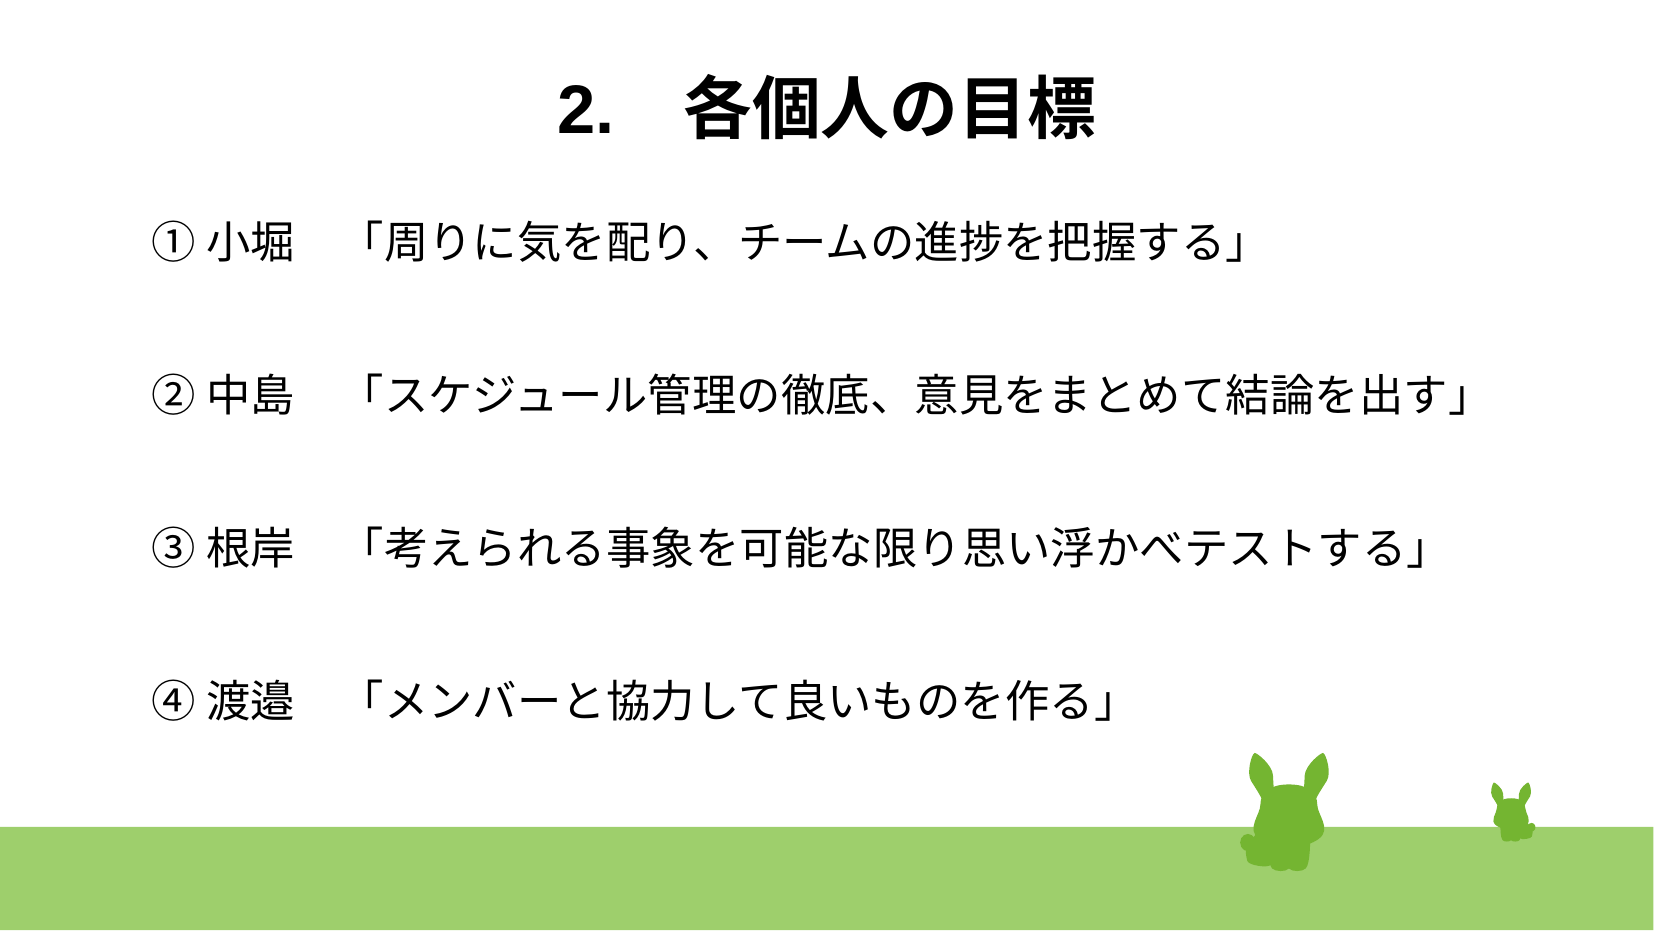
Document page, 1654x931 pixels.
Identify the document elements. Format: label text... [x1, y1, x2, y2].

title 2. 各個人の目標 [88, 29, 1565, 178]
list ① 小堀 「周りに気を配り、チームの進捗を把握する」 ② 中島 「スケジュール管理の徹底、意見をまとめて結論を出す」 ③ 根岸 「考えられる事象を可能な限り思い浮かべテストする」 ④ 渡邉 「メンバーと協力して良いものを作る」 [88, 206, 1565, 739]
